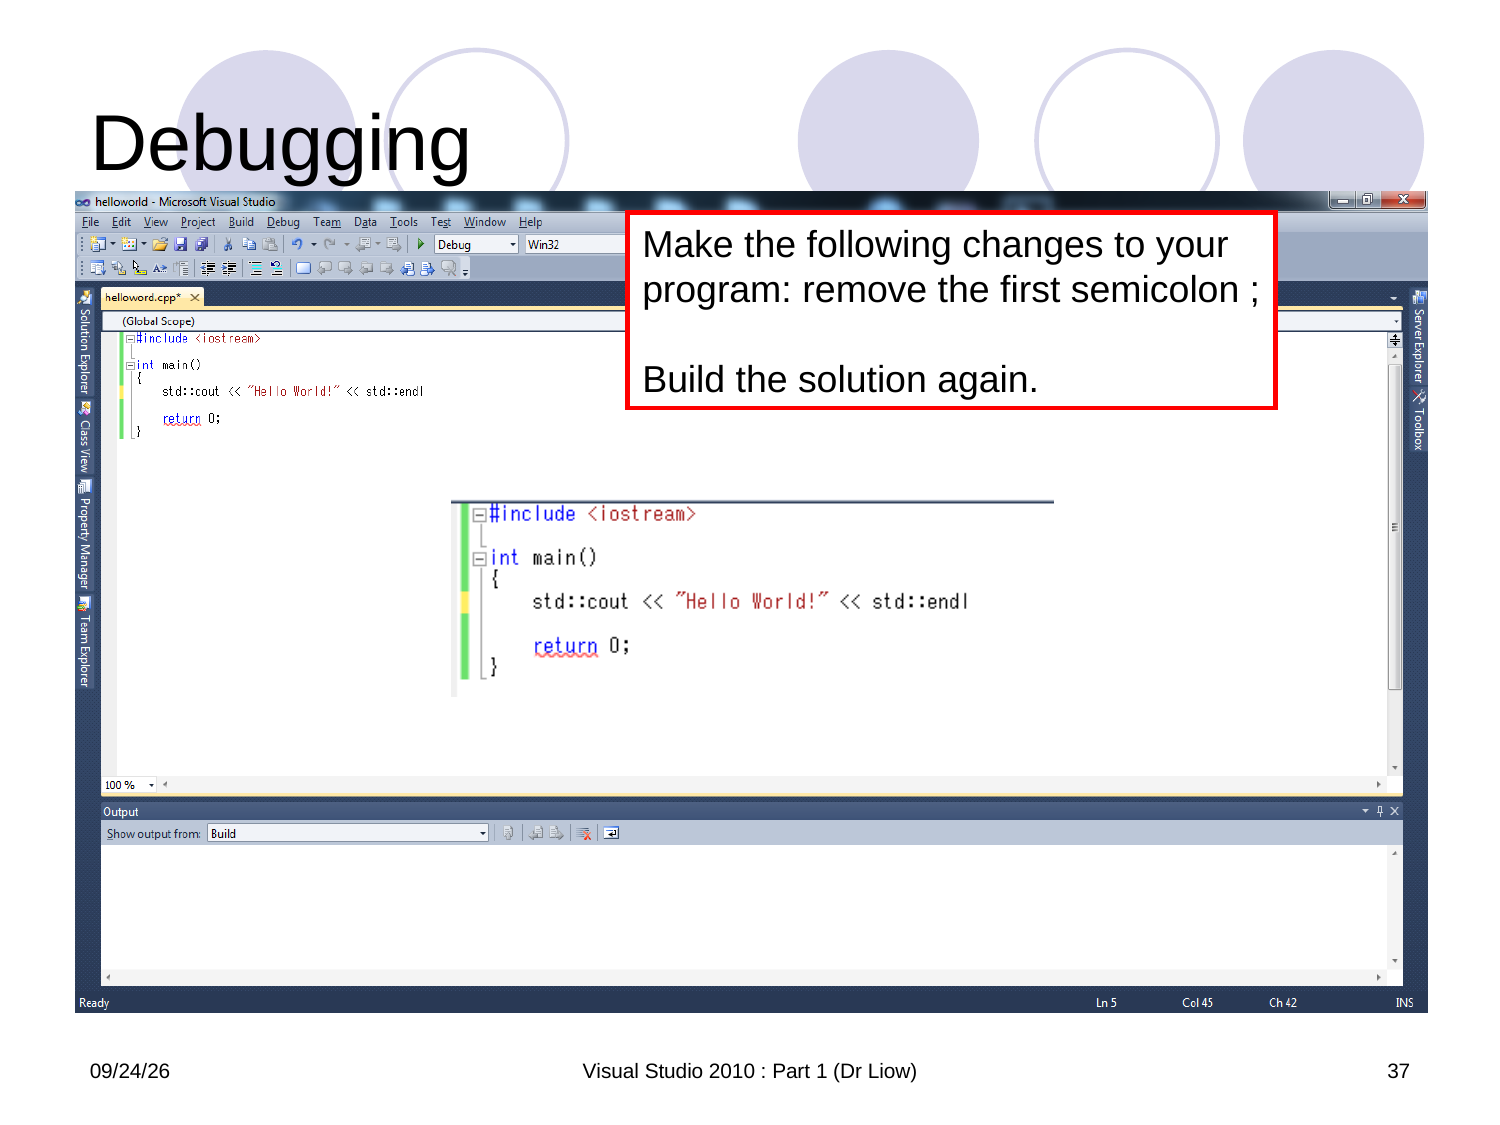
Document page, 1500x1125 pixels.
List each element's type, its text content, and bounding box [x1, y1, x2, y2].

title Debugging [75, 45, 1426, 233]
text_box 08/22/12 [74, 1049, 426, 1101]
text_box <number> [1074, 1049, 1426, 1101]
picture [75, 191, 1428, 1013]
text_box Make the following changes to your program: remove the first semicolon ; Build the solution again. [627, 212, 1276, 408]
text_box Visual Studio 2010 : Part 1 (Dr Liow) [512, 1049, 988, 1101]
